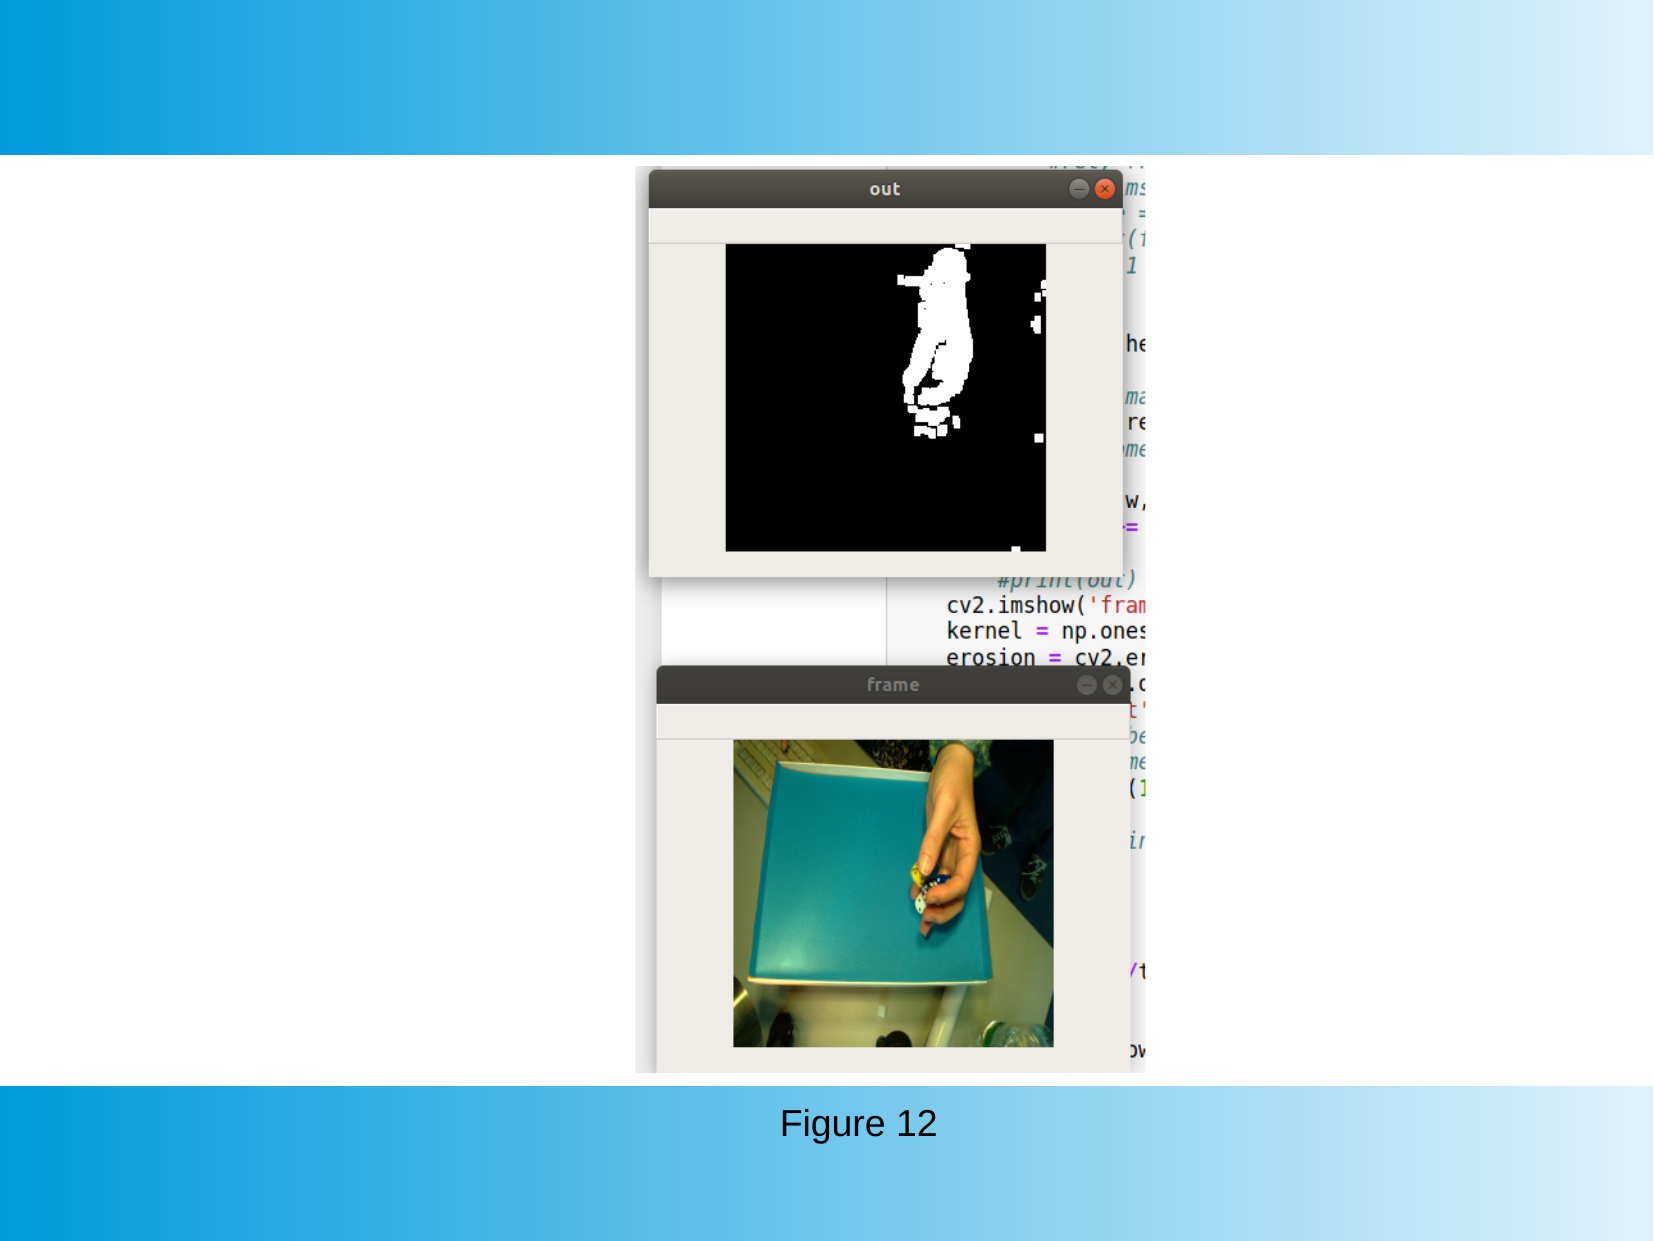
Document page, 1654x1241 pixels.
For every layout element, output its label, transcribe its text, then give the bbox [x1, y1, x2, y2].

picture [635, 166, 1146, 1073]
text_box Figure 12 [765, 1095, 1081, 1152]
